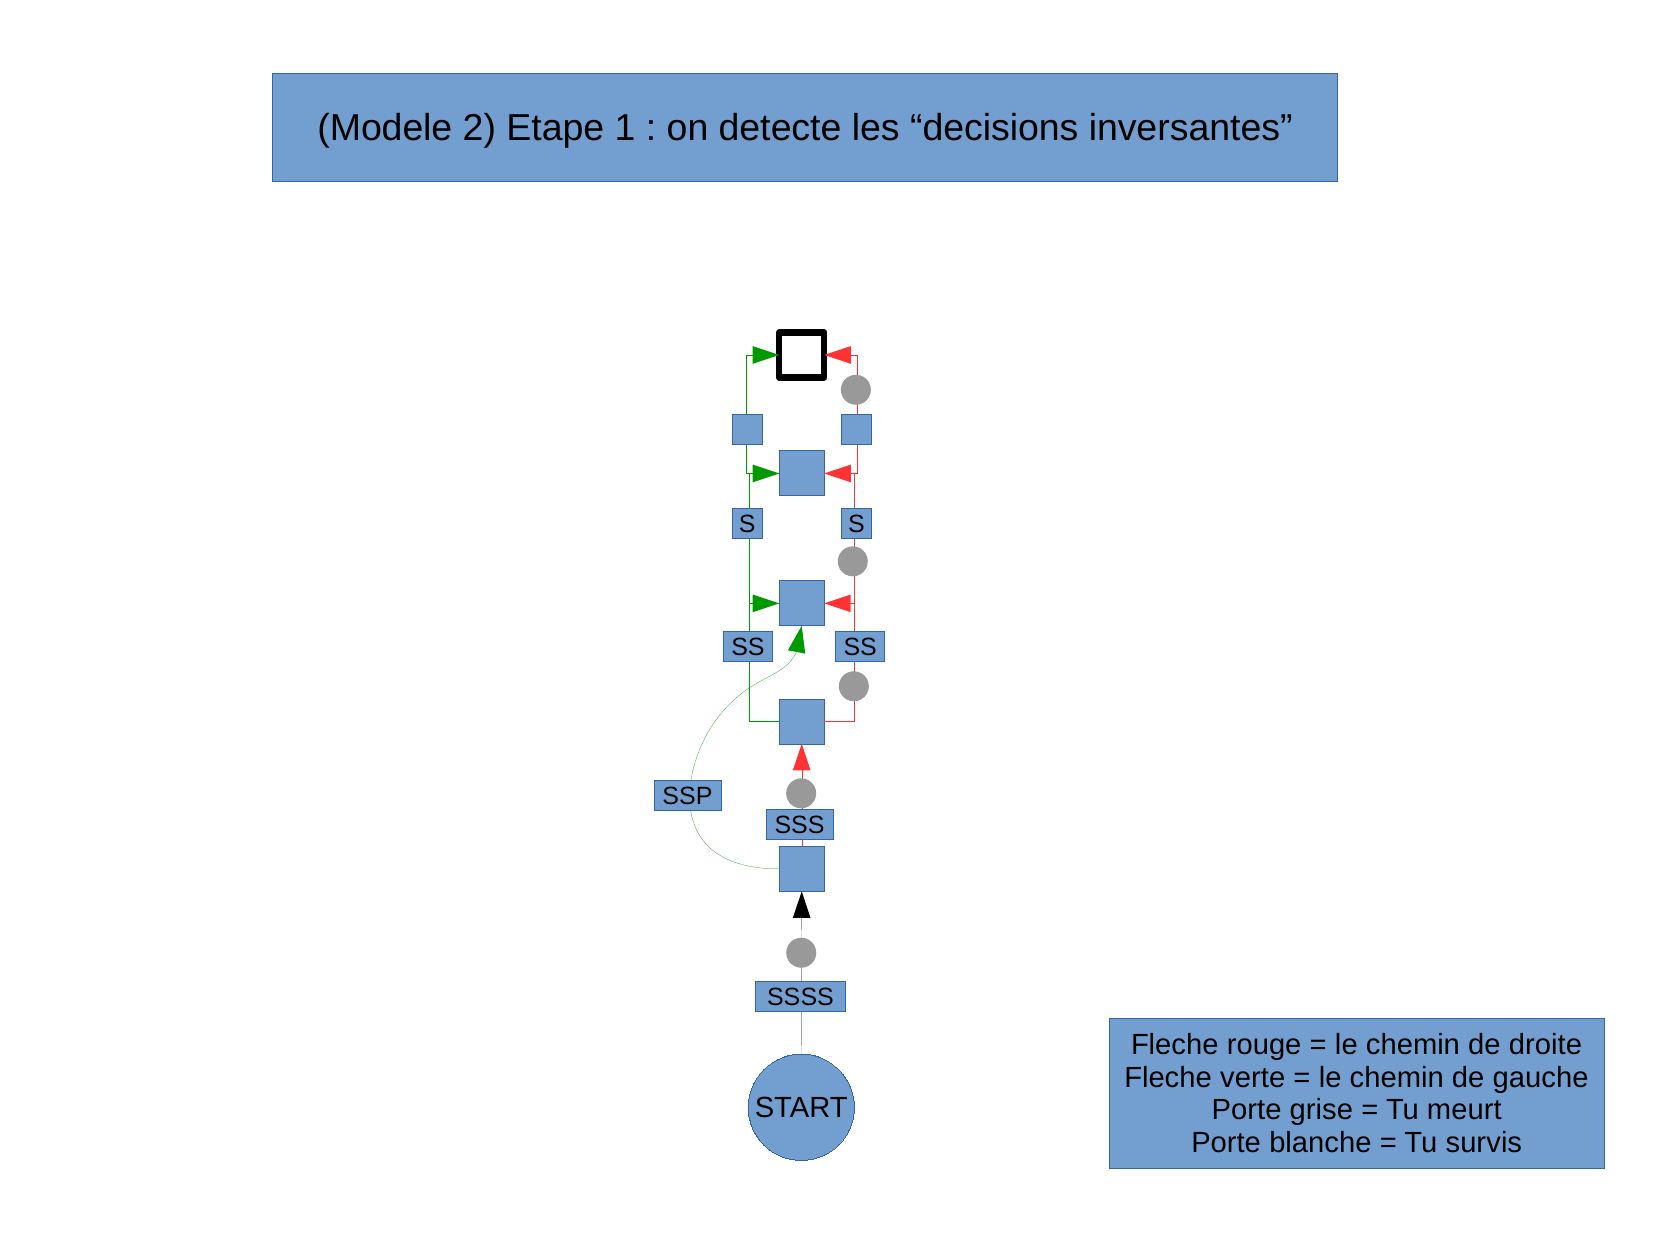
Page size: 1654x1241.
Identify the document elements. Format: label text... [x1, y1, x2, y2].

text_box SSSS [755, 981, 846, 1012]
text_box SS [835, 631, 885, 662]
text_box S [841, 508, 872, 539]
text_box SSS [766, 809, 834, 840]
text_box [786, 937, 817, 968]
text_box (Modele 2) Etape 1 : on detecte les “decisions inversantes” [272, 73, 1338, 182]
text_box [779, 450, 825, 496]
text_box [838, 671, 869, 702]
text_box SSP [654, 780, 722, 811]
text_box SS [723, 631, 773, 662]
text_box [840, 374, 871, 405]
text_box Fleche rouge = le chemin de droite Fleche verte = le chemin de gauche Porte grise = Tu meurt Porte blanche = Tu survis [1109, 1018, 1605, 1169]
text_box S [732, 508, 763, 539]
text_box [779, 332, 825, 378]
text_box [779, 846, 825, 892]
text_box START [748, 1054, 855, 1161]
text_box [837, 546, 868, 577]
text_box [786, 778, 817, 809]
text_box [841, 414, 872, 445]
text_box [779, 699, 825, 745]
text_box [732, 414, 763, 445]
text_box [779, 580, 825, 626]
